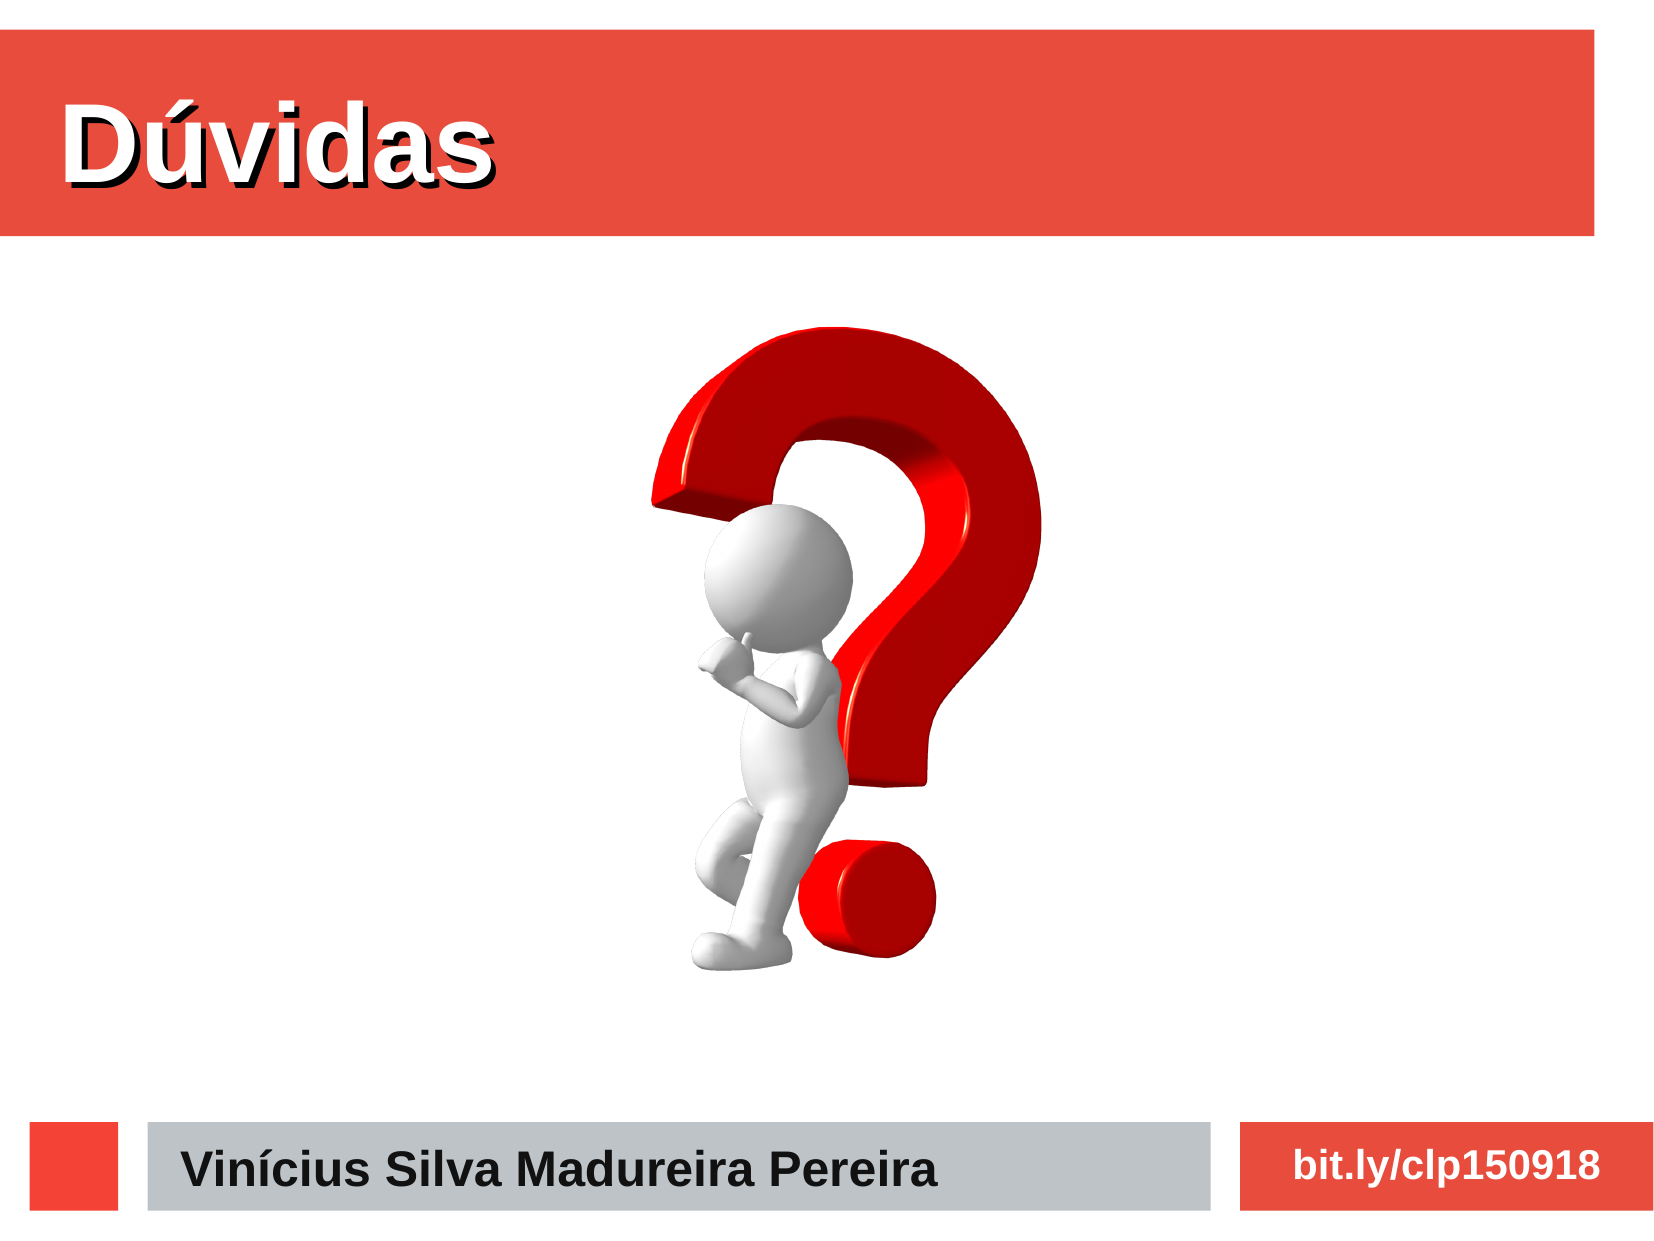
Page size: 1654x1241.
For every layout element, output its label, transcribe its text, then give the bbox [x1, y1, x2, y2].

title Dúvidas [59, 59, 1595, 207]
picture [494, 315, 1159, 981]
text_box bit.ly/clp150918 [1228, 1133, 1654, 1205]
text_box Vinícius Silva Madureira Pereira [165, 1133, 1170, 1205]
